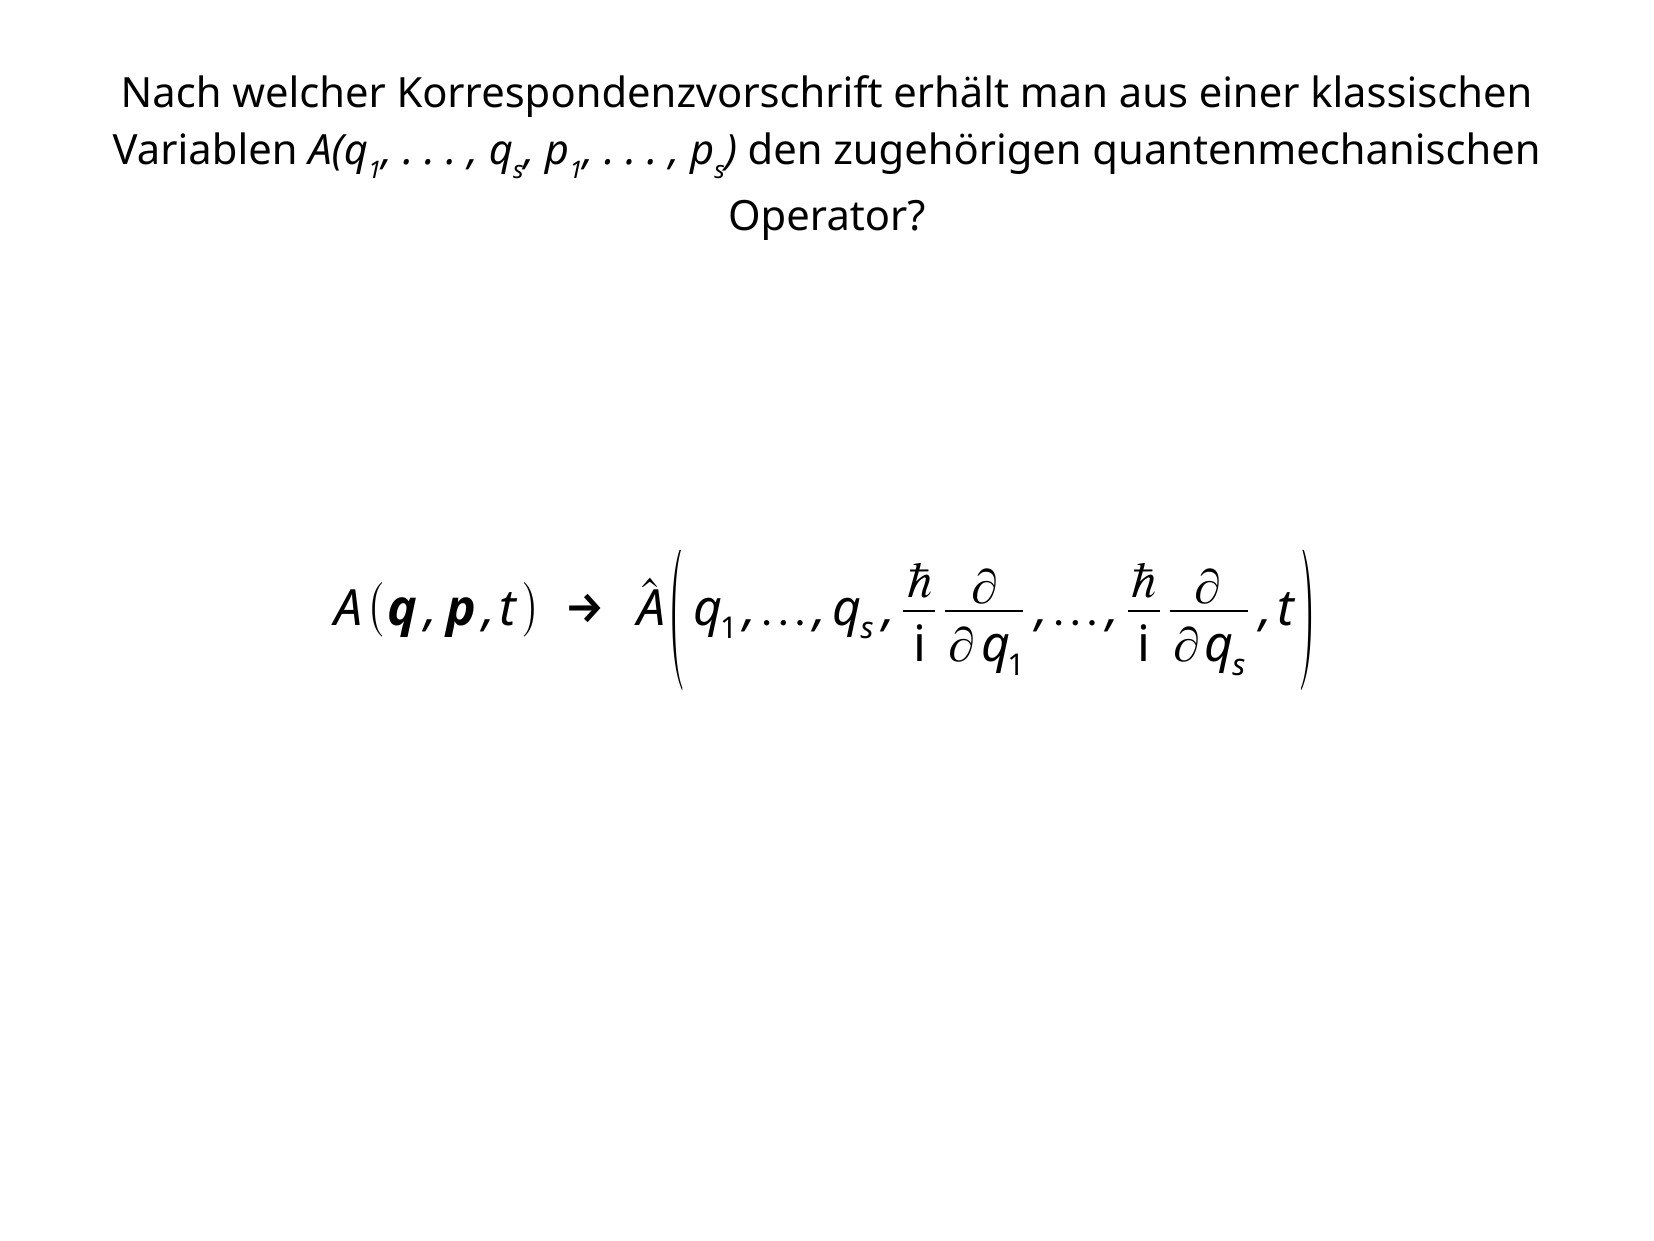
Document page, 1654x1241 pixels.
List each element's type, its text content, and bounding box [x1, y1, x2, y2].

title Nach welcher Korrespondenzvorschrift erhält man aus einer klassischen Variablen A(q1, . . . , qs, p1, . . . , ps) den zugehörigen quantenmechanischen Operator? [82, 49, 1571, 257]
chart [324, 550, 1329, 690]
